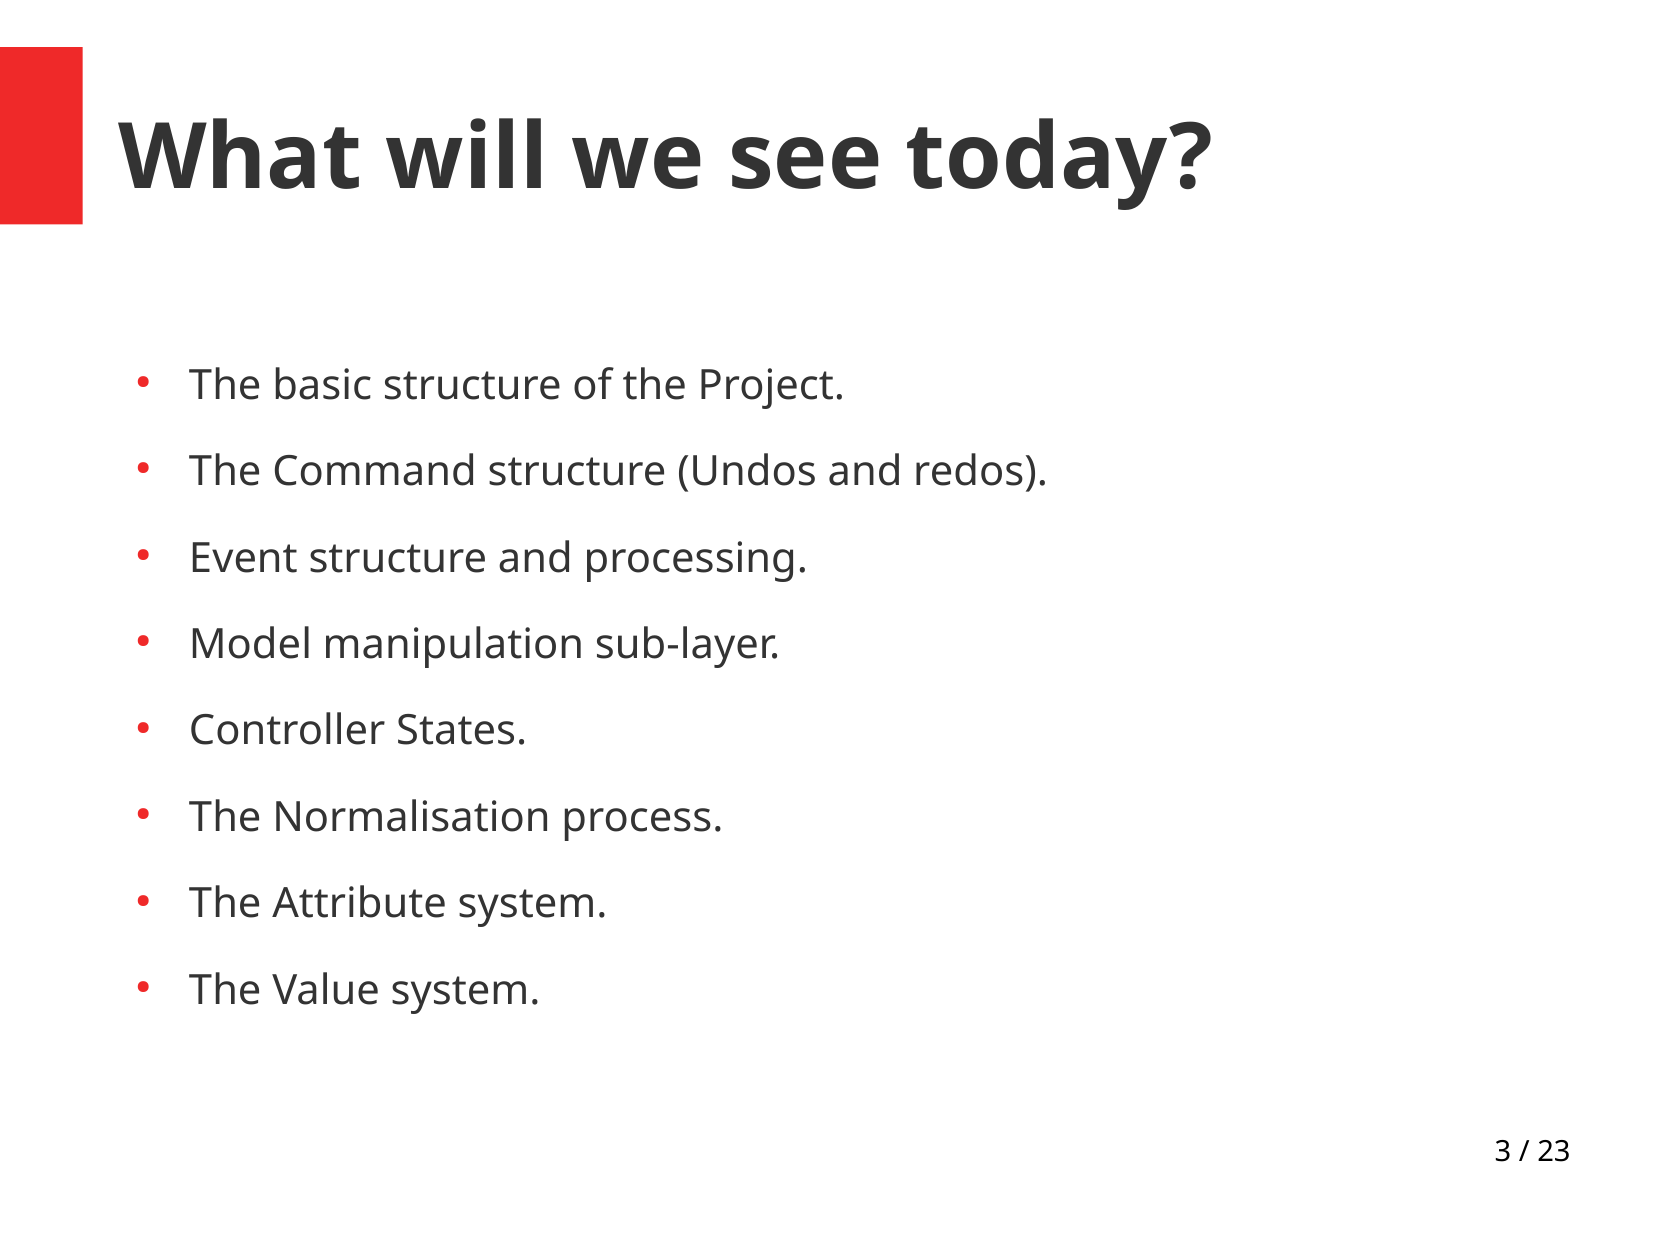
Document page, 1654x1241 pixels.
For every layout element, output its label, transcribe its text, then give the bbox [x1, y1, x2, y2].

list The basic structure of the Project. The Command structure (Undos and redos). Event structure and processing. Model manipulation sub-layer. Controller States. The Normalisation process. The Attribute system. The Value system. [118, 354, 1536, 1074]
title What will we see today? [118, 49, 1571, 257]
